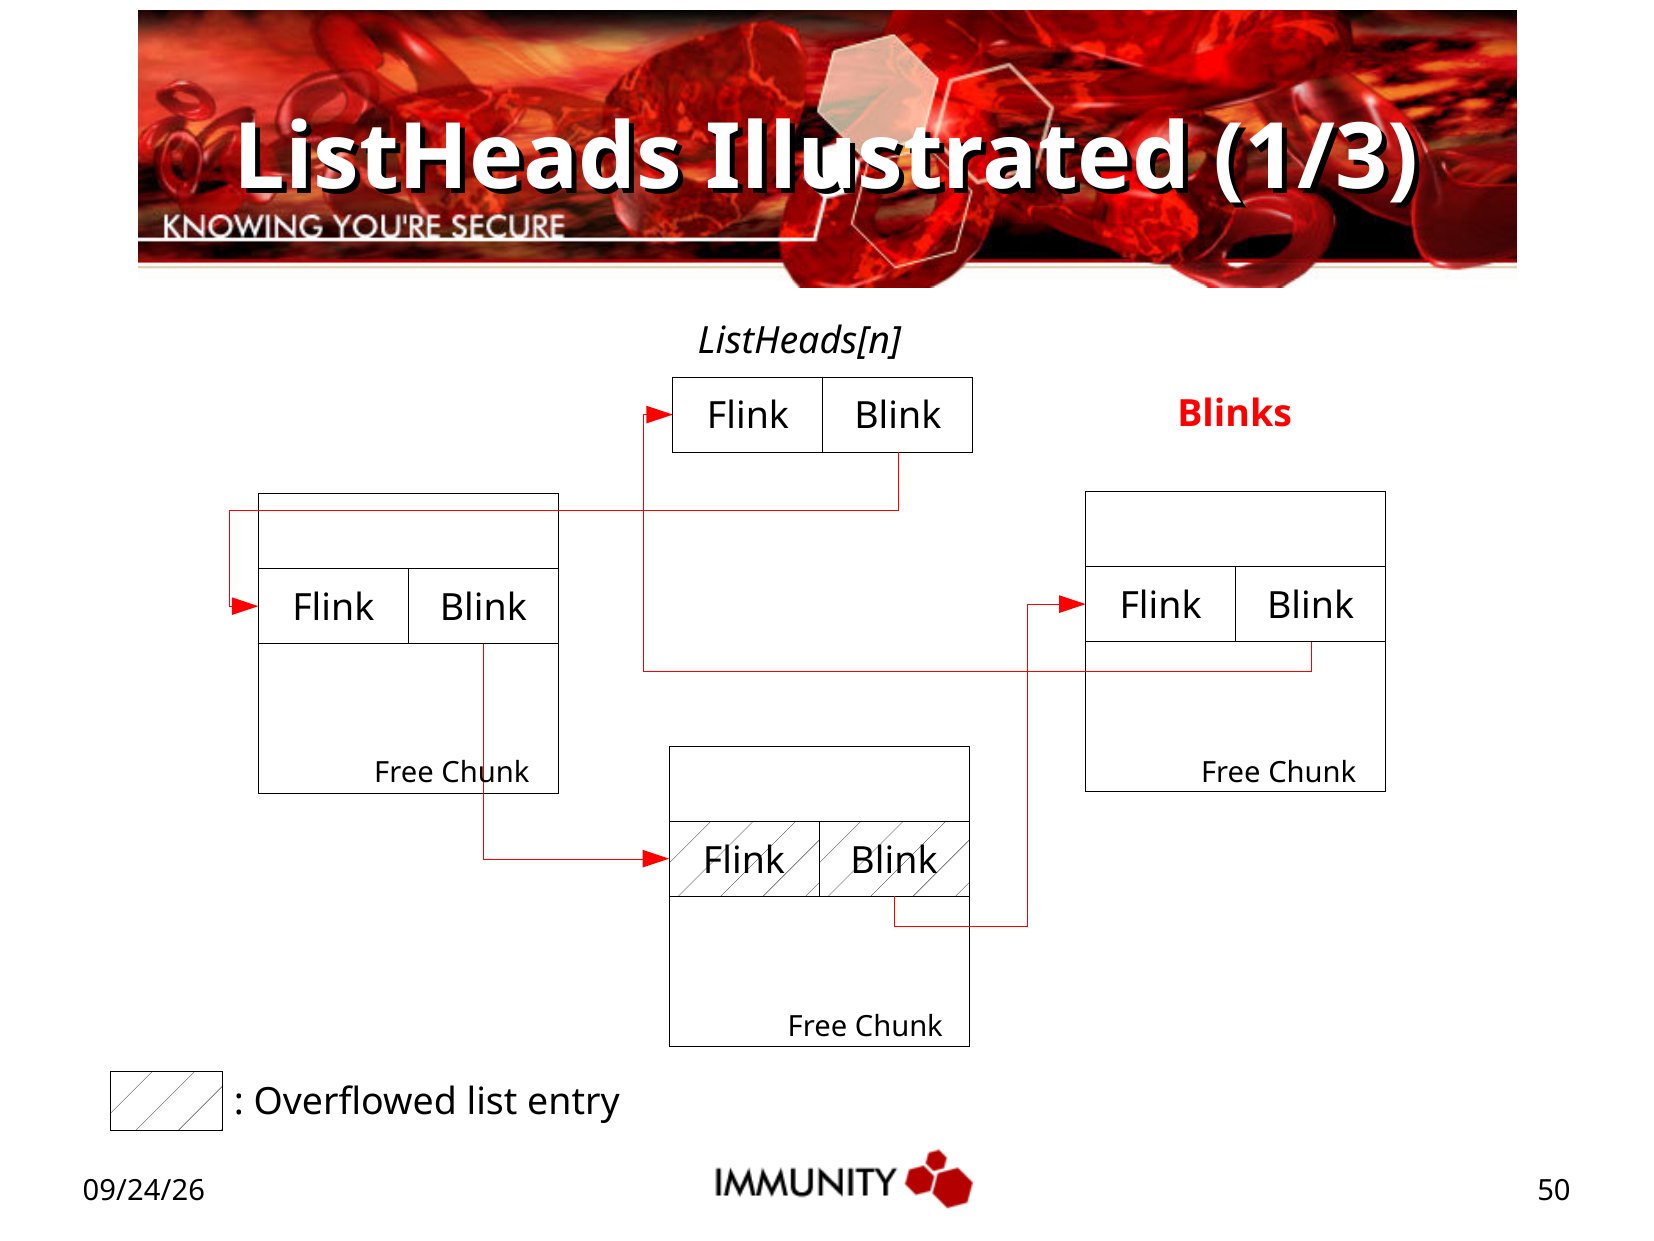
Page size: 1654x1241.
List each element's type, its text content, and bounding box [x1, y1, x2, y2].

text_box Flink [258, 568, 408, 644]
text_box Blink [822, 377, 973, 453]
text_box Flink [669, 821, 819, 897]
text_box Flink [672, 377, 822, 453]
text_box ListHeads[n] [682, 305, 964, 380]
text_box Blinks [1162, 378, 1320, 452]
picture [694, 1130, 984, 1235]
title ListHeads Illustrated (1/3) [82, 49, 1571, 257]
text_box Blink [819, 821, 970, 897]
text_box [110, 1071, 219, 1131]
picture [138, 10, 1517, 49]
text_box Blink [408, 568, 559, 644]
text_box Blink [1235, 566, 1386, 642]
text_box Free Chunk [1186, 744, 1392, 805]
text_box Free Chunk [359, 744, 565, 805]
picture [138, 257, 1517, 288]
text_box : Overflowed list entry [219, 1066, 727, 1141]
text_box Free Chunk [772, 998, 979, 1059]
text_box Flink [1085, 566, 1235, 642]
